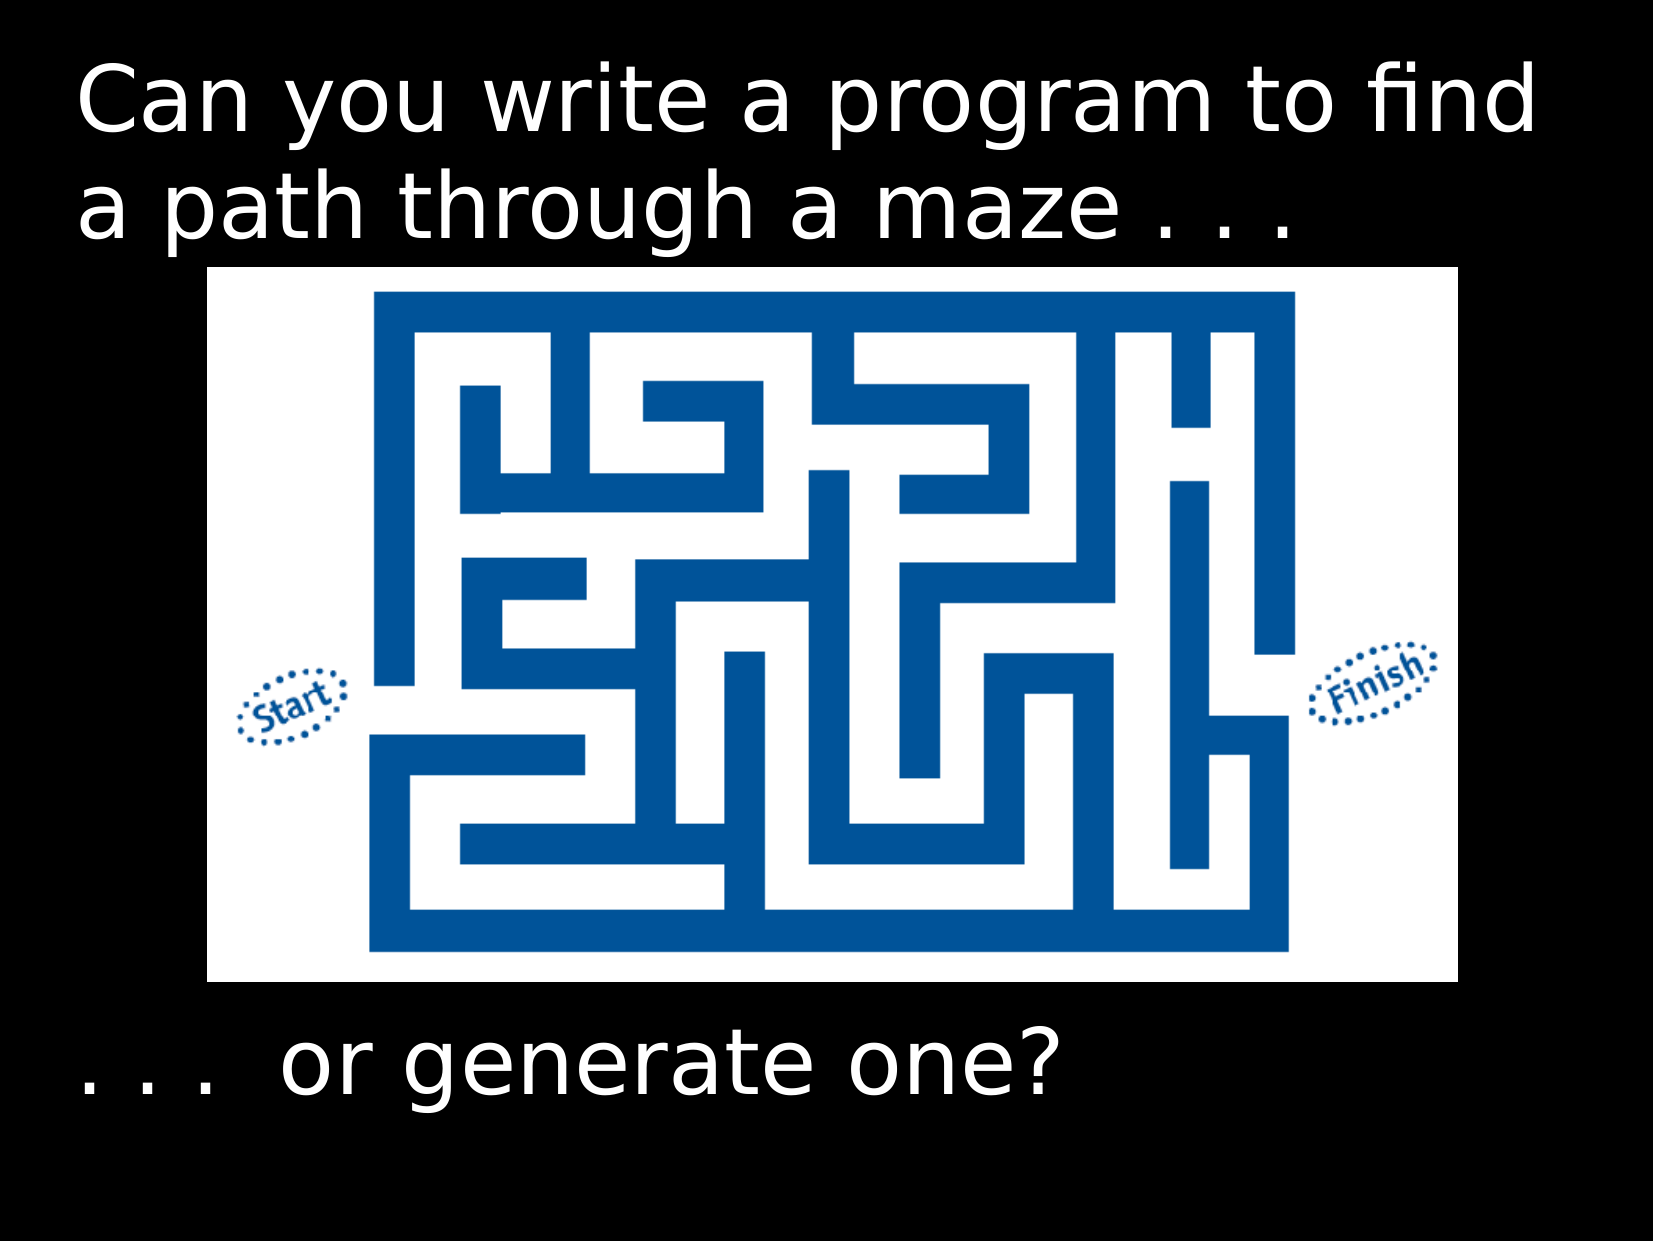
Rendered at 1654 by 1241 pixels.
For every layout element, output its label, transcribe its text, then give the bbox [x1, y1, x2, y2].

title Can you write a program to find a path through a maze . . . . . . or generate one? [75, 46, 1563, 1117]
picture [207, 267, 1458, 982]
